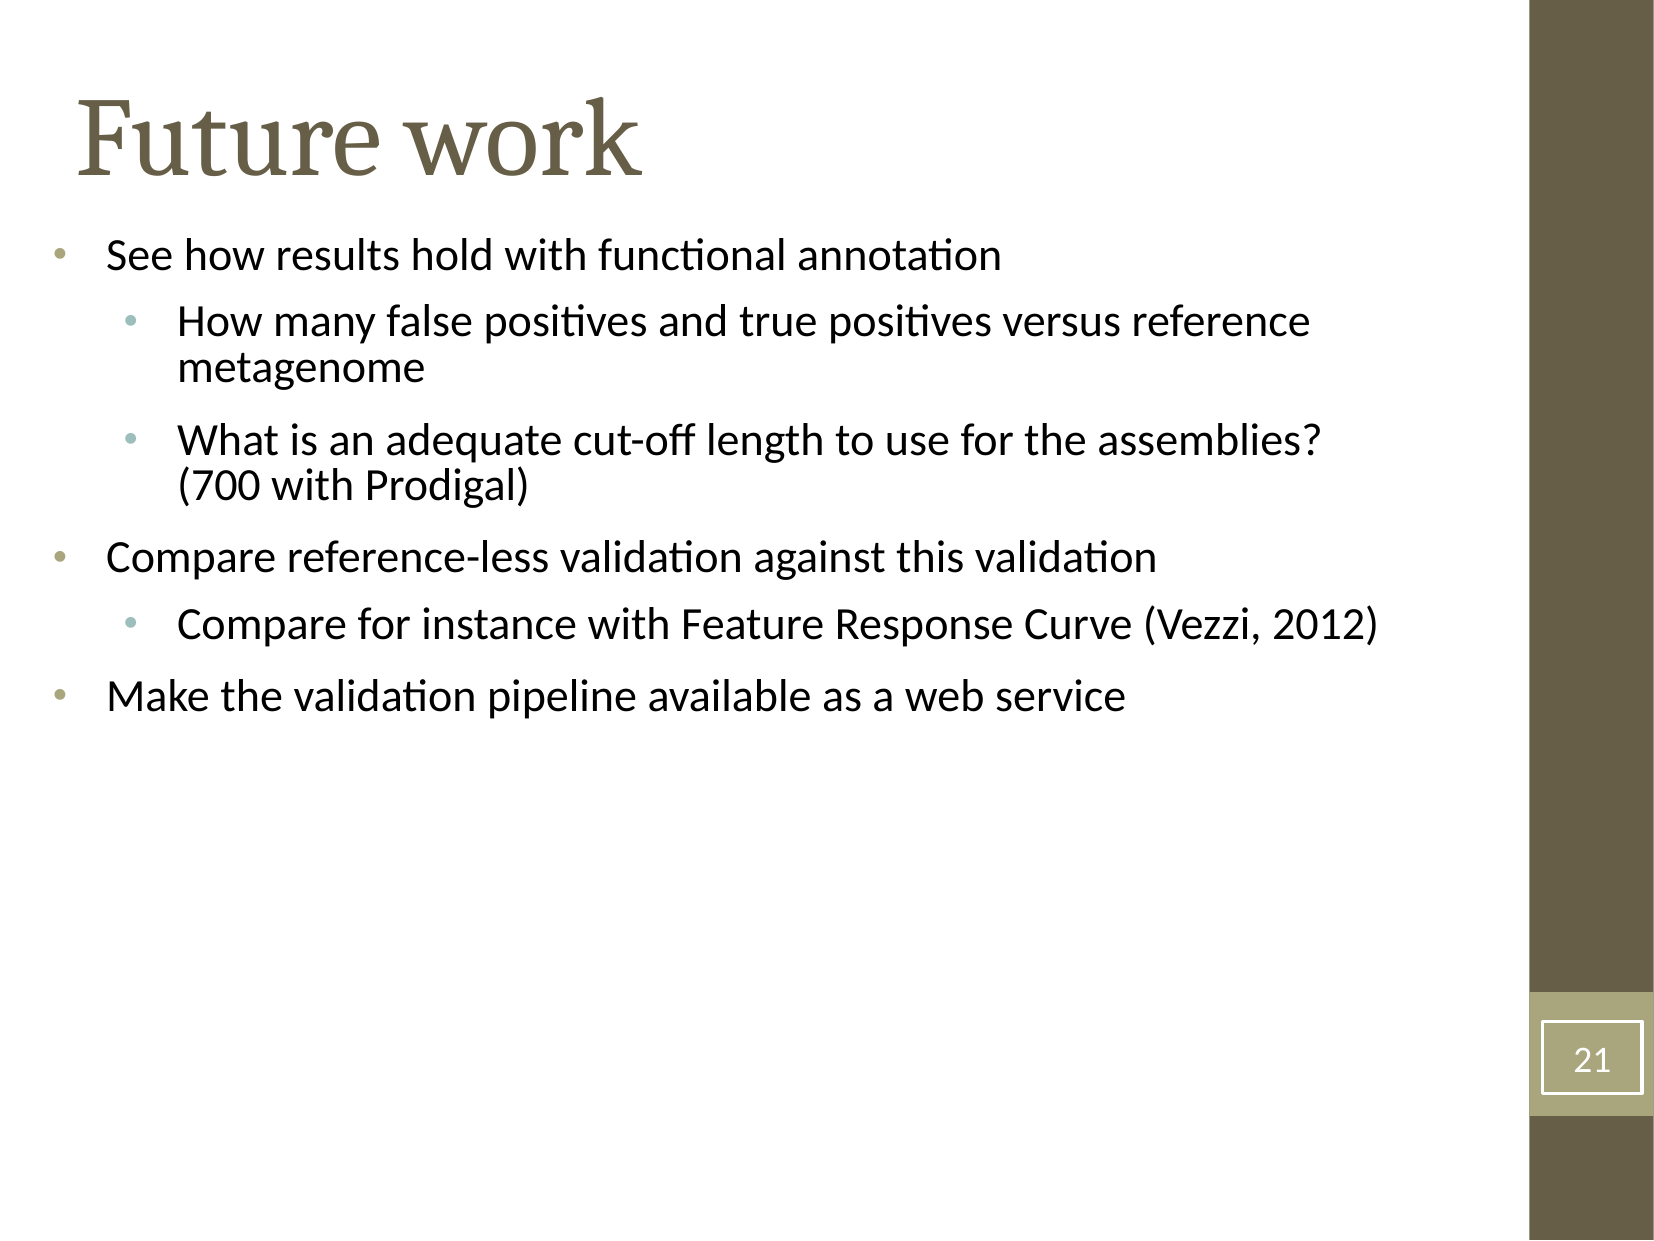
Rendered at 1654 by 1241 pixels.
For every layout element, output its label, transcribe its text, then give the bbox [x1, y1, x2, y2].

title Future work [75, 73, 1326, 205]
list See how results hold with functional annotation How many false positives and true positives versus reference metagenome What is an adequate cut-off length to use for the assemblies? (700 with Prodigal) Compare reference-less validation against this validation Compare for instance with Feature Response Curve (Vezzi, 2012) Make the validation pipeline available as a web service [35, 236, 1382, 1063]
